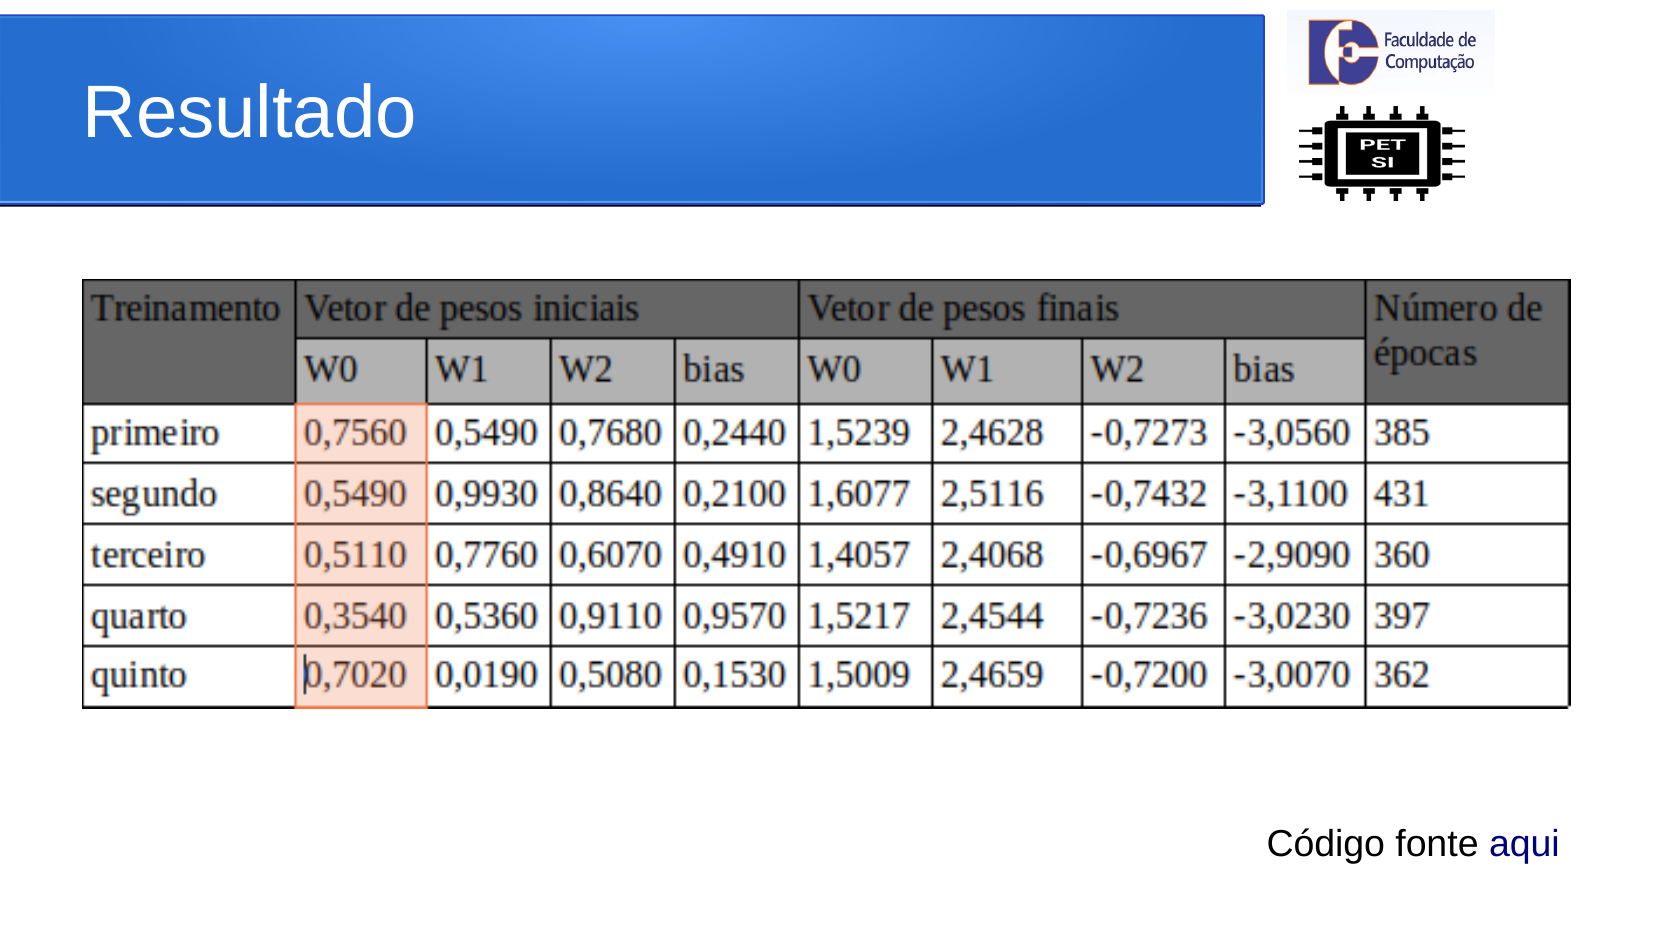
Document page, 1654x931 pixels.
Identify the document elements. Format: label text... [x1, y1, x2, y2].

text_box Código fonte aqui [1251, 814, 1607, 875]
picture [1287, 10, 1495, 95]
picture [82, 279, 1571, 709]
picture [1299, 106, 1465, 201]
title Resultado [82, 35, 1235, 189]
